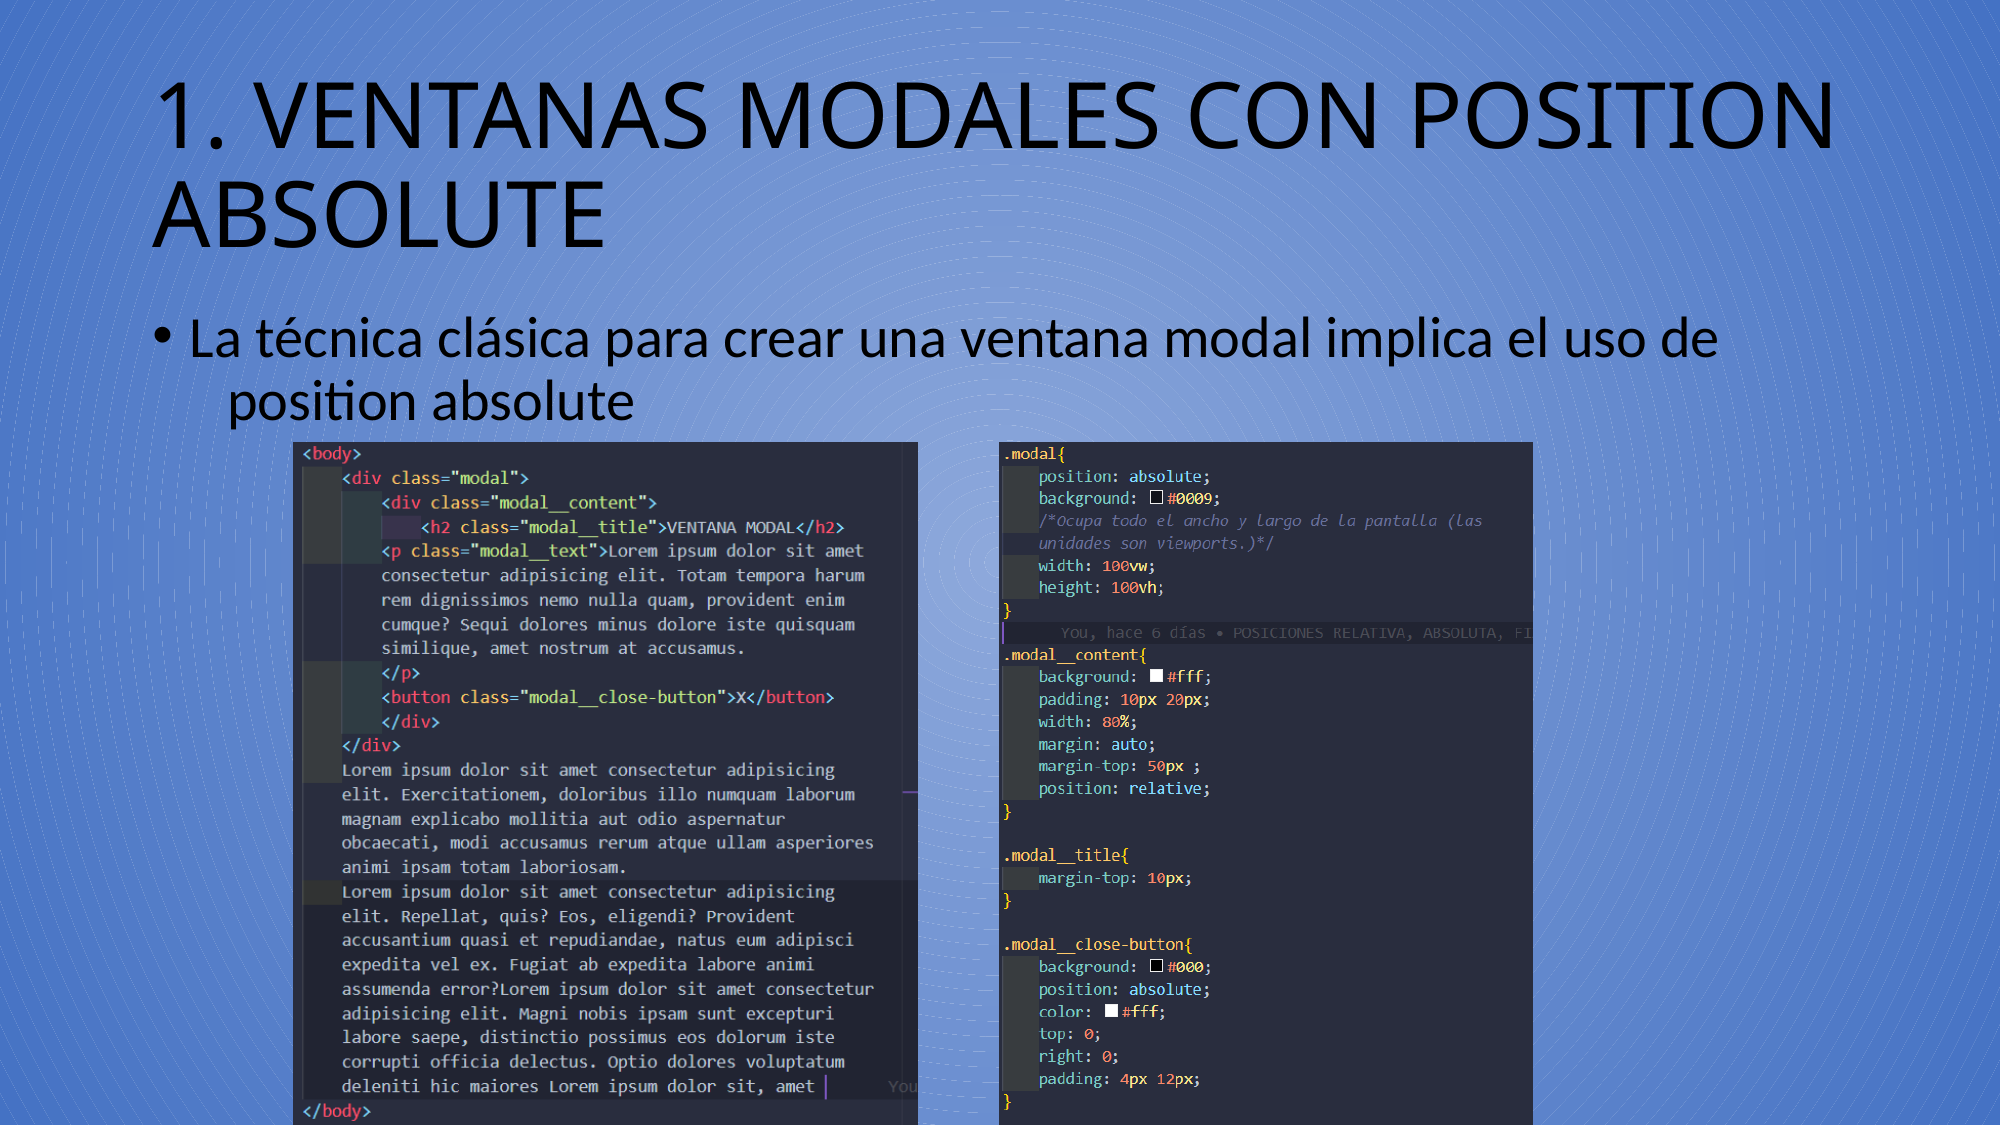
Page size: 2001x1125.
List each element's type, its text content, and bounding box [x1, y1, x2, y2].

picture [293, 442, 918, 1125]
title 1. VENTANAS MODALES CON POSITION ABSOLUTE [137, 59, 1863, 278]
list La técnica clásica para crear una ventana modal implica el uso de position absolute [137, 299, 1863, 1014]
picture [999, 442, 1533, 1125]
